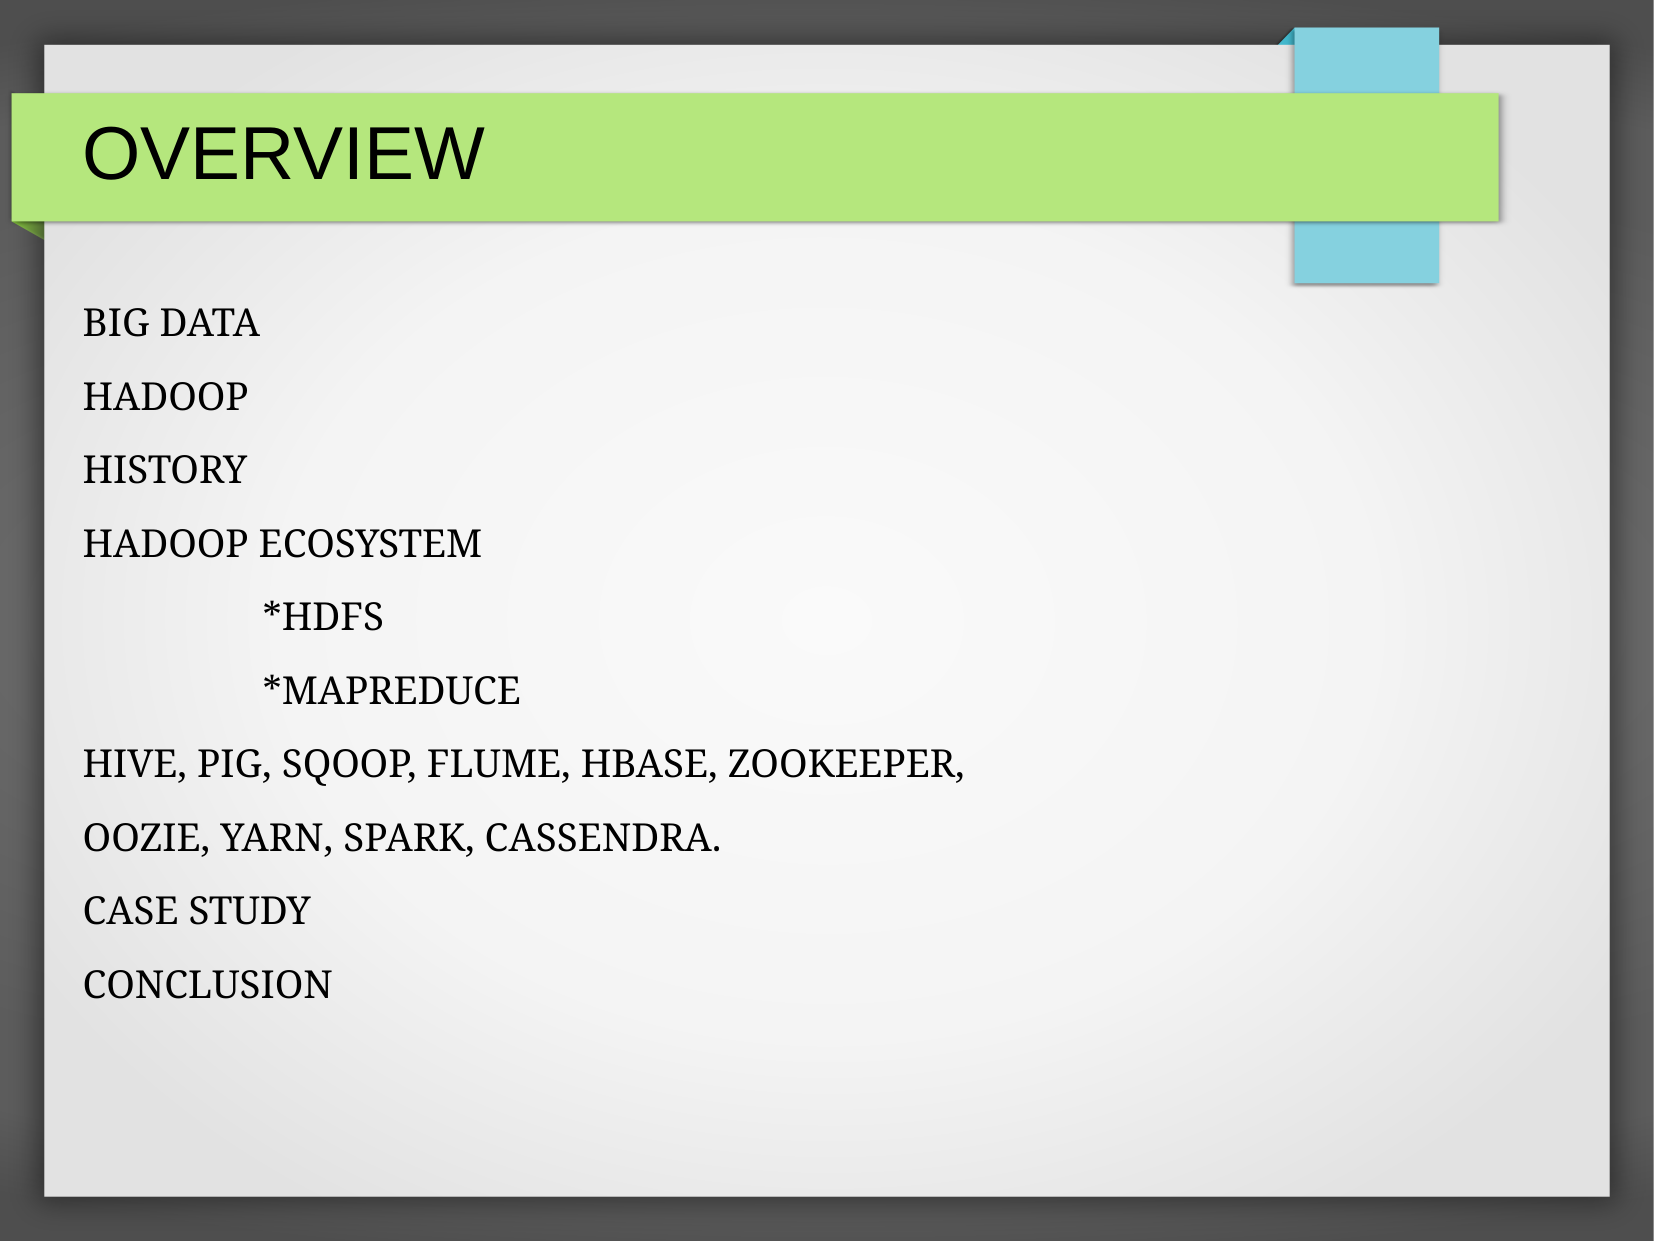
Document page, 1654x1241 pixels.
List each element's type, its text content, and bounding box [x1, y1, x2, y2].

title OVERVIEW [82, 94, 1264, 213]
picture [0, 0, 1654, 1241]
list BIG DATA HADOOP HISTORY HADOOP ECOSYSTEM *HDFS *MAPREDUCE HIVE, PIG, SQOOP, FLUME, HBASE, ZOOKEEPER, OOZIE, YARN, SPARK, CASSENDRA. CASE STUDY CONCLUSION [82, 295, 1571, 1015]
